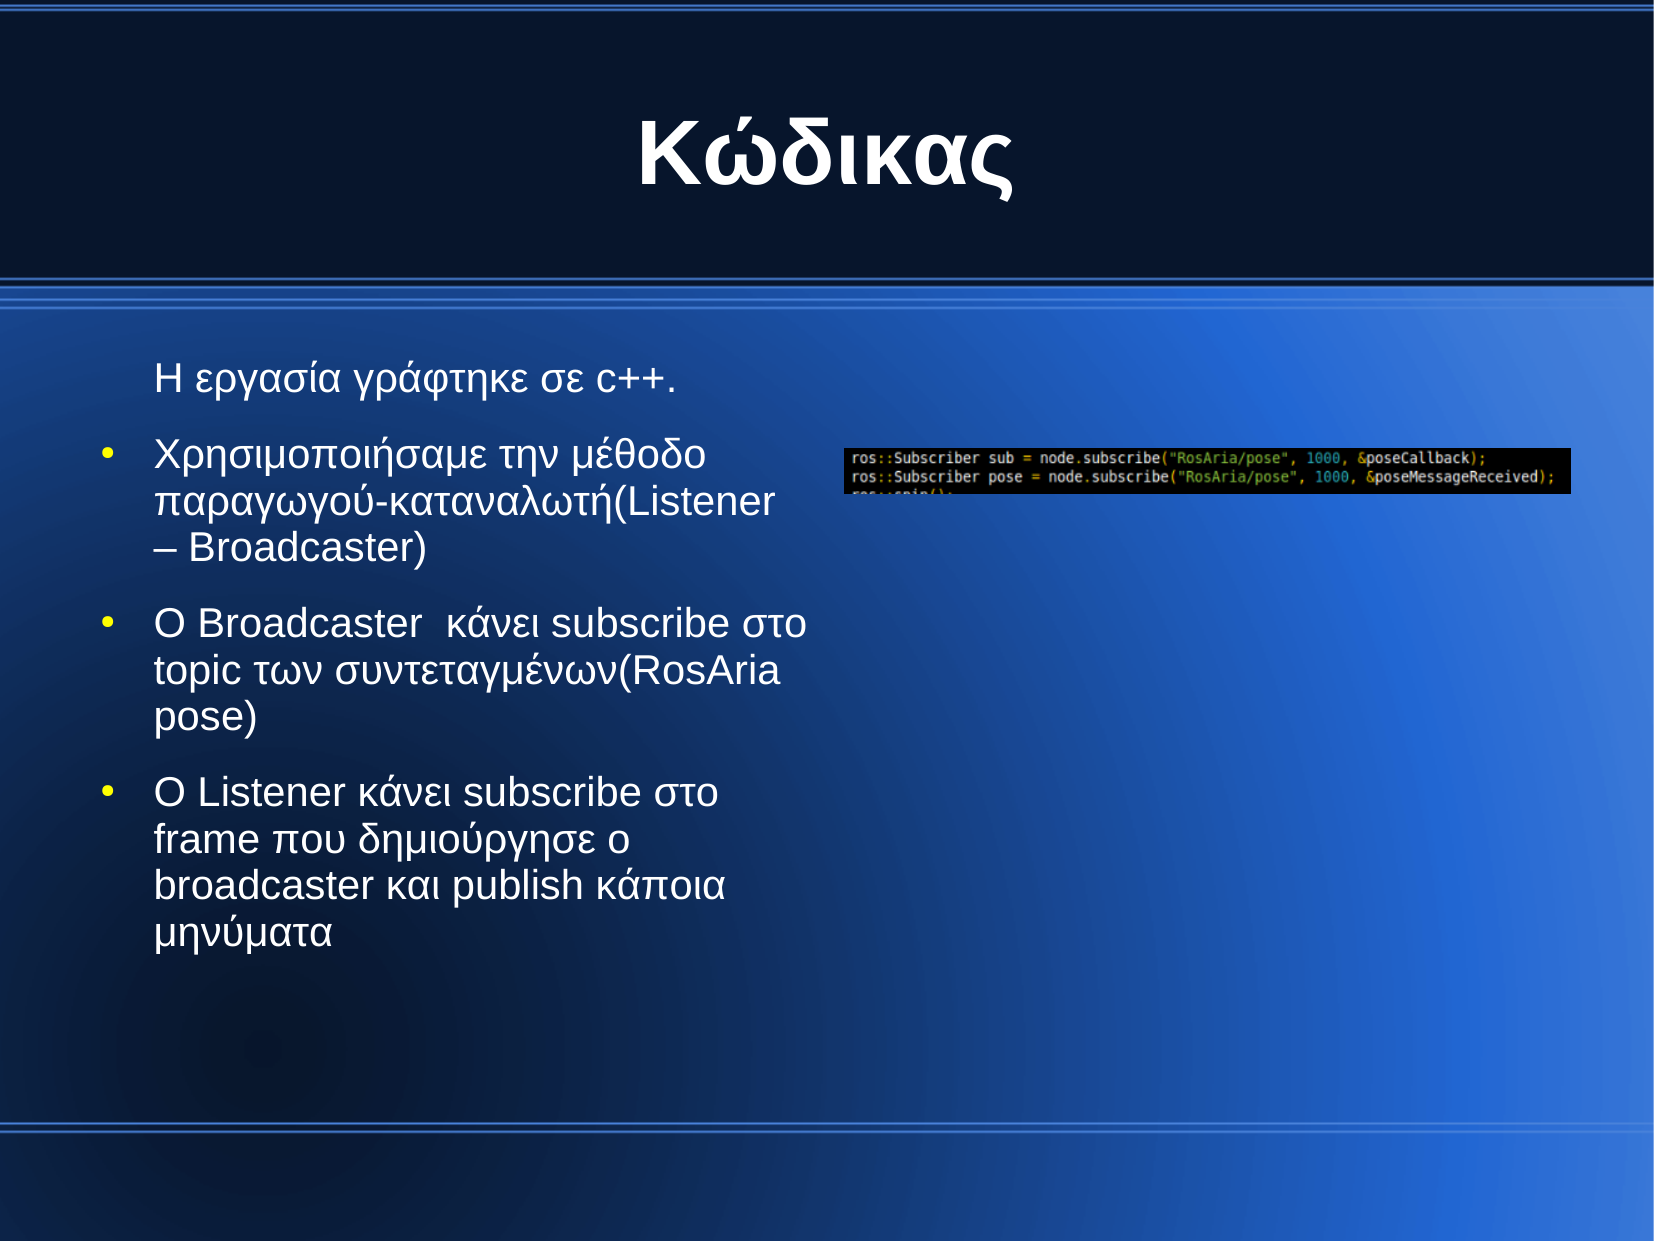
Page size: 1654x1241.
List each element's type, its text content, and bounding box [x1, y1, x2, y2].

title Κώδικας [82, 49, 1571, 257]
picture [0, 0, 1654, 1241]
list Η εργασία γράφτηκε σε c++. Χρησιμοποιήσαμε την μέθοδο παραγωγού-καταναλωτή(Listener – Broadcaster) O Broadcaster κάνει subscribe στο topic των συντεταγμένων(RosAria pose) Ο Listener κάνει subscribe στο frame που δημιούργησε ο broadcaster και publish κάποια μηνύματα [82, 355, 809, 1058]
